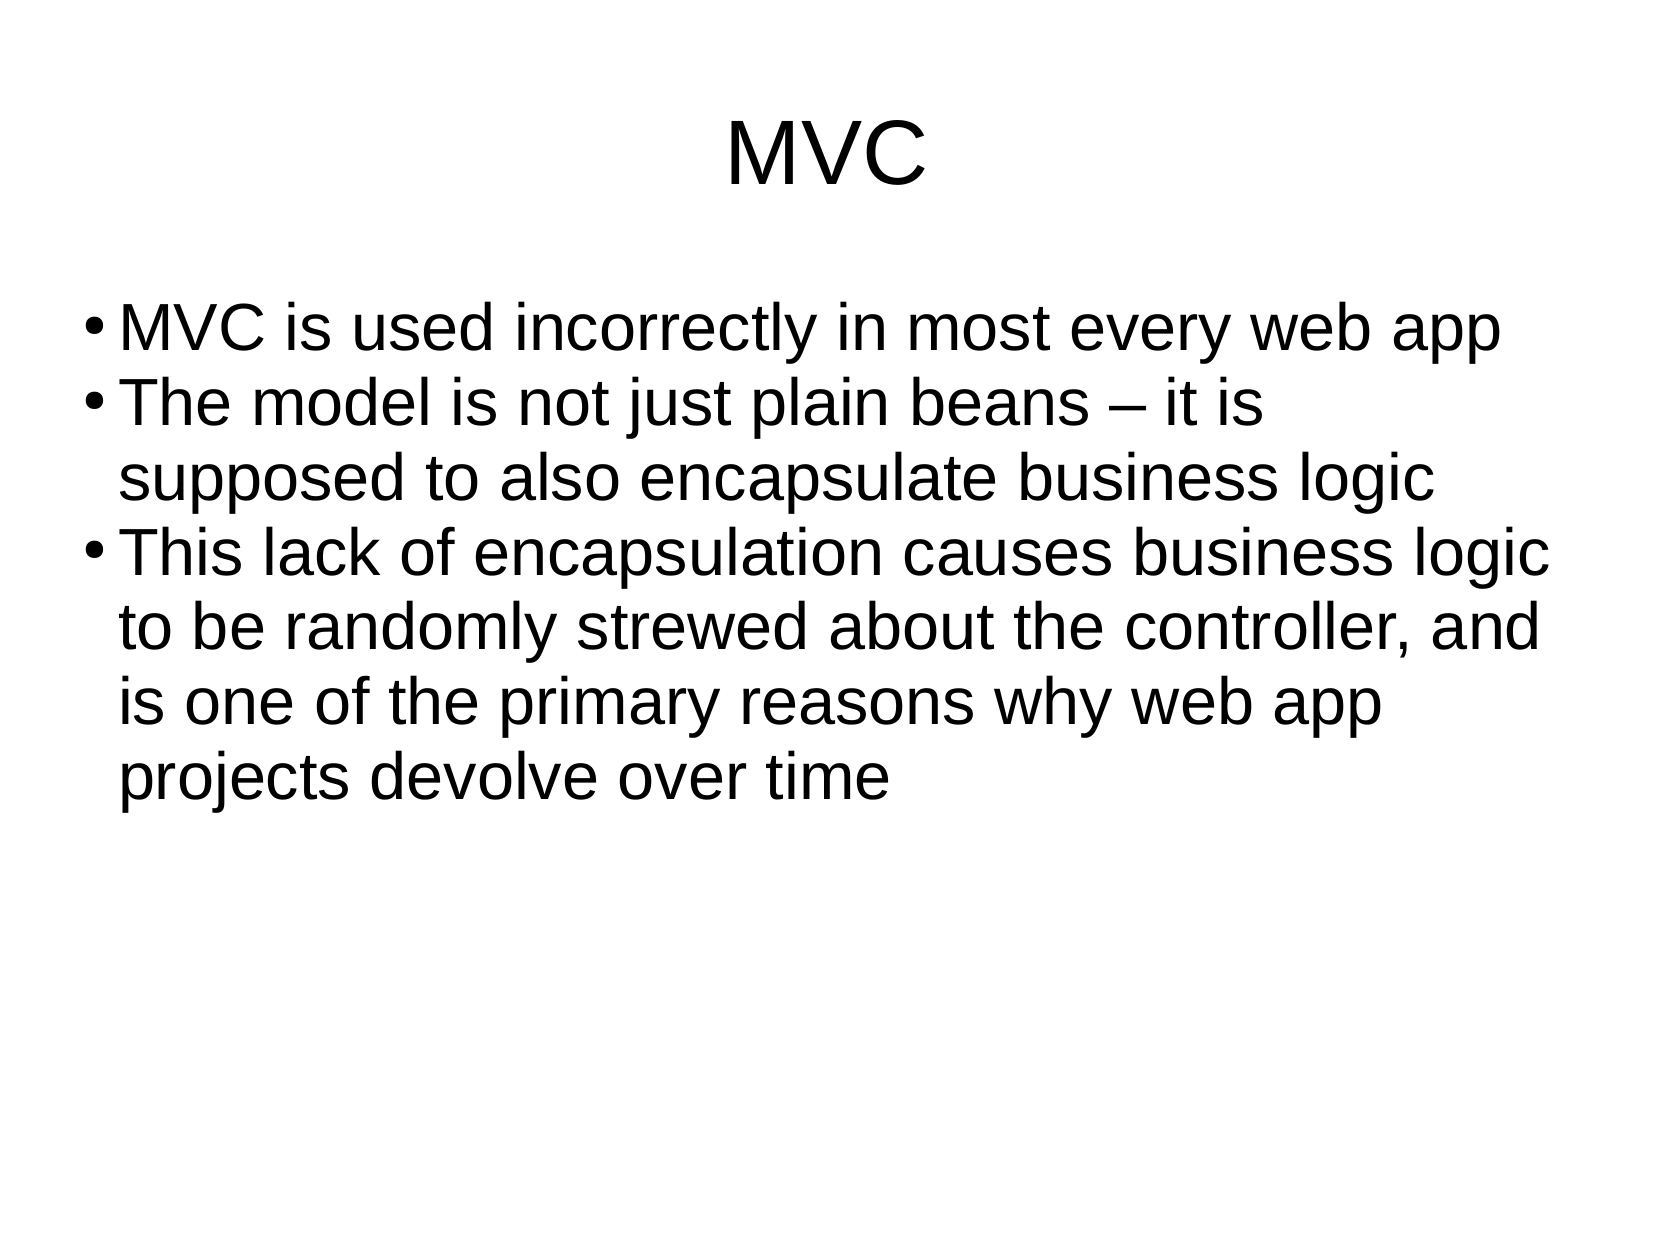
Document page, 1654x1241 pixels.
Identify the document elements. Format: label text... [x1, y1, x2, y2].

subtitle MVC is used incorrectly in most every web app The model is not just plain beans – it is supposed to also encapsulate business logic This lack of encapsulation causes business logic to be randomly strewed about the controller, and is one of the primary reasons why web app projects devolve over time [82, 290, 1571, 1188]
title MVC [82, 49, 1571, 257]
